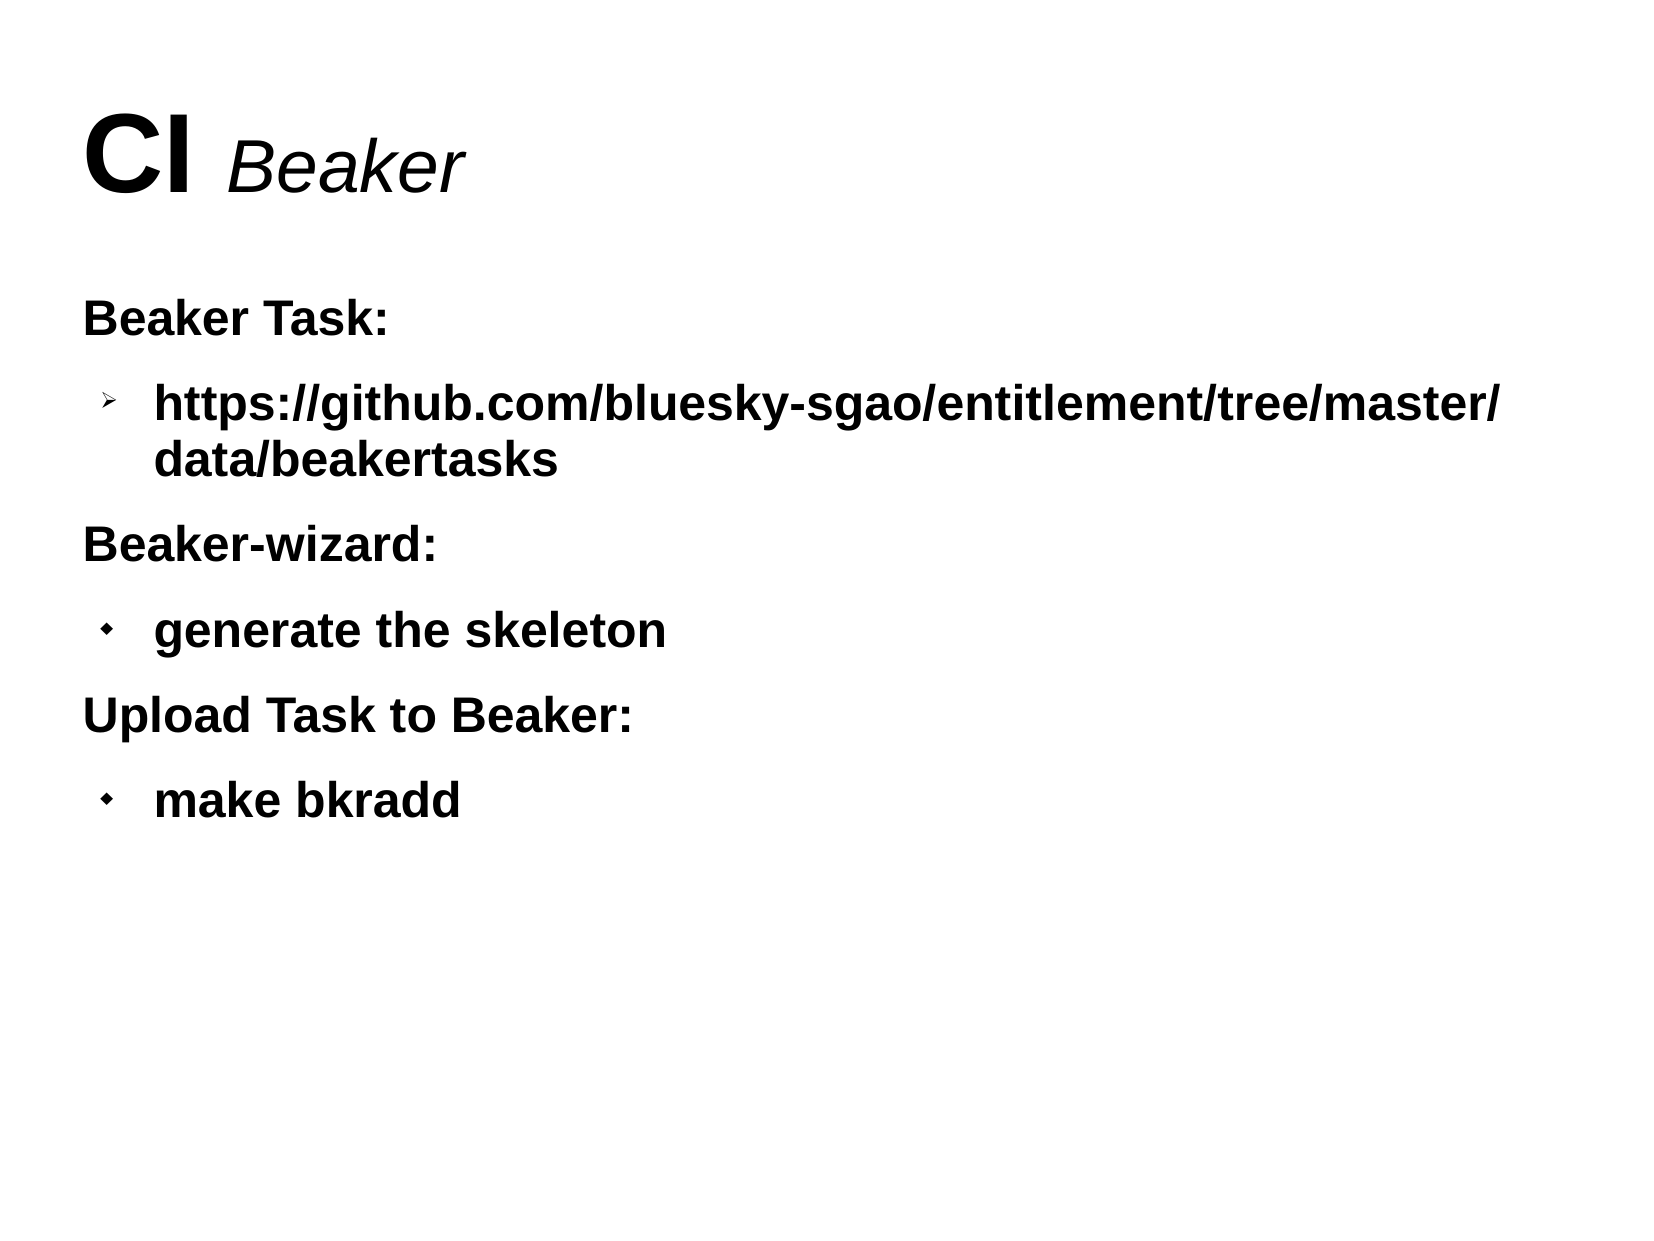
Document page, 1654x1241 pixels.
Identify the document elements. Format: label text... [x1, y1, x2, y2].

title CI Beaker [82, 49, 1571, 257]
list Beaker Task: https://github.com/bluesky-sgao/entitlement/tree/master/data/beakertasks Beaker-wizard: generate the skeleton Upload Task to Beaker: make bkradd [82, 290, 1571, 1081]
